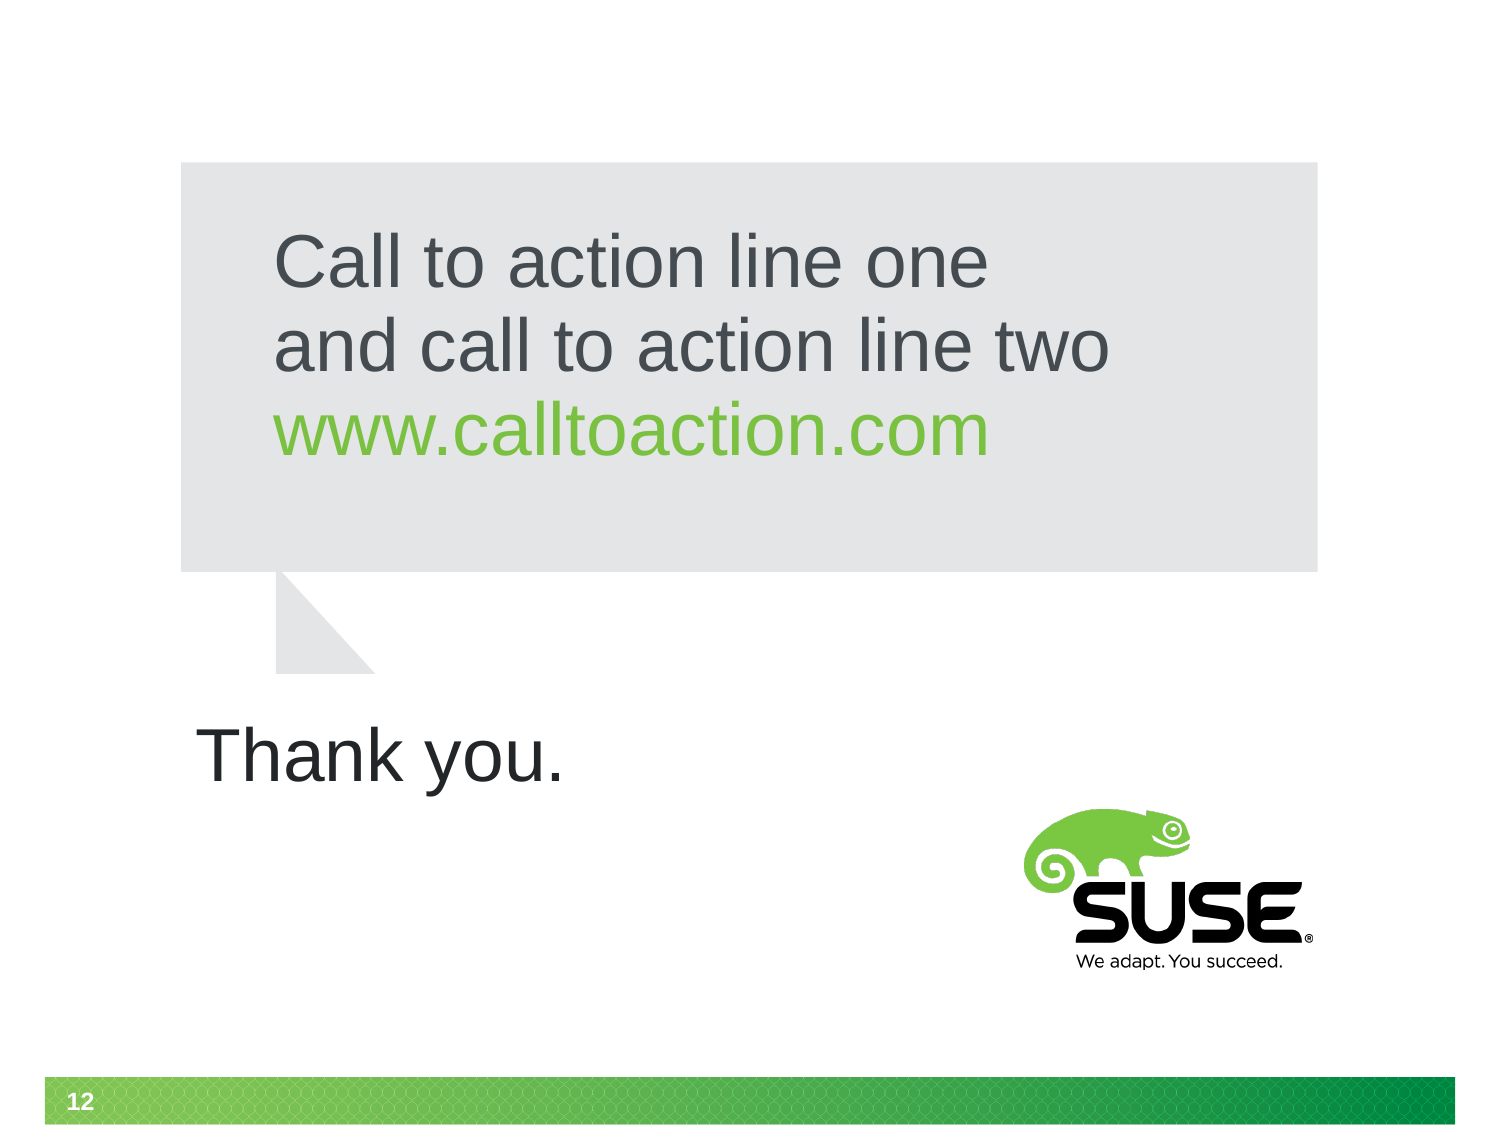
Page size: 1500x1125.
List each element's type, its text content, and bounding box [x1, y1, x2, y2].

text_box Call to action line one and call to action line two www.calltoaction.com [259, 213, 1334, 480]
picture [44, 1077, 1456, 1125]
picture [1024, 809, 1313, 970]
